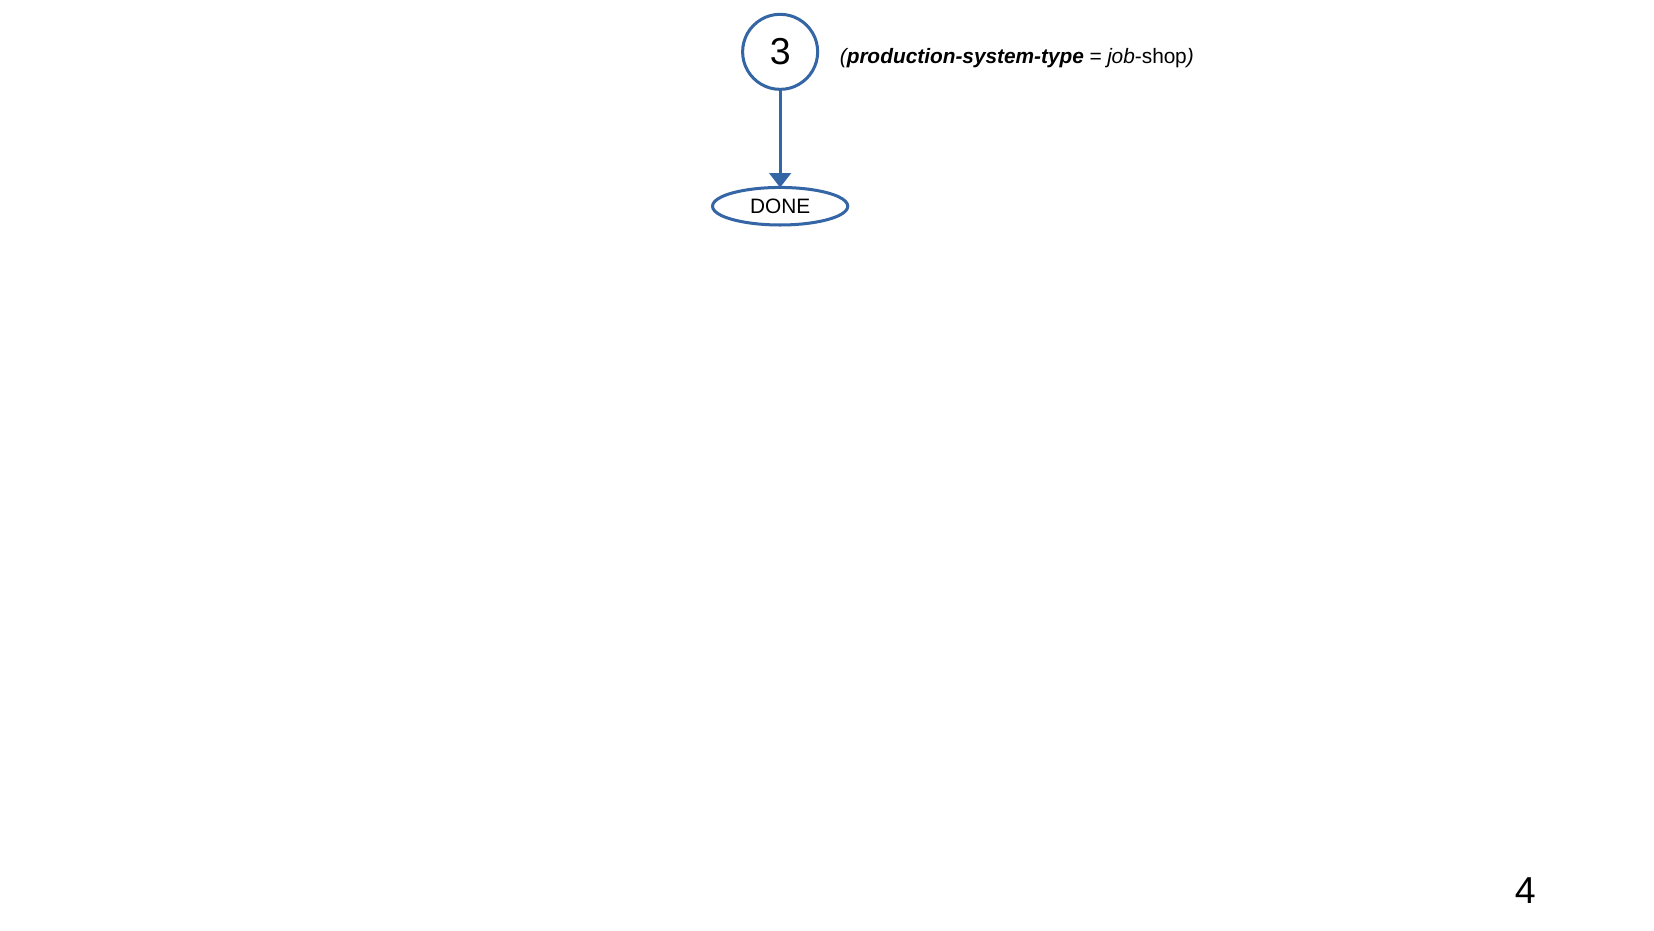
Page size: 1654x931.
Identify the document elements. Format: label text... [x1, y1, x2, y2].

text_box (production-system-type = job-shop) [825, 36, 1243, 76]
text_box DONE [712, 187, 848, 226]
text_box <number> [1500, 862, 1538, 920]
text_box 3 [742, 14, 818, 90]
